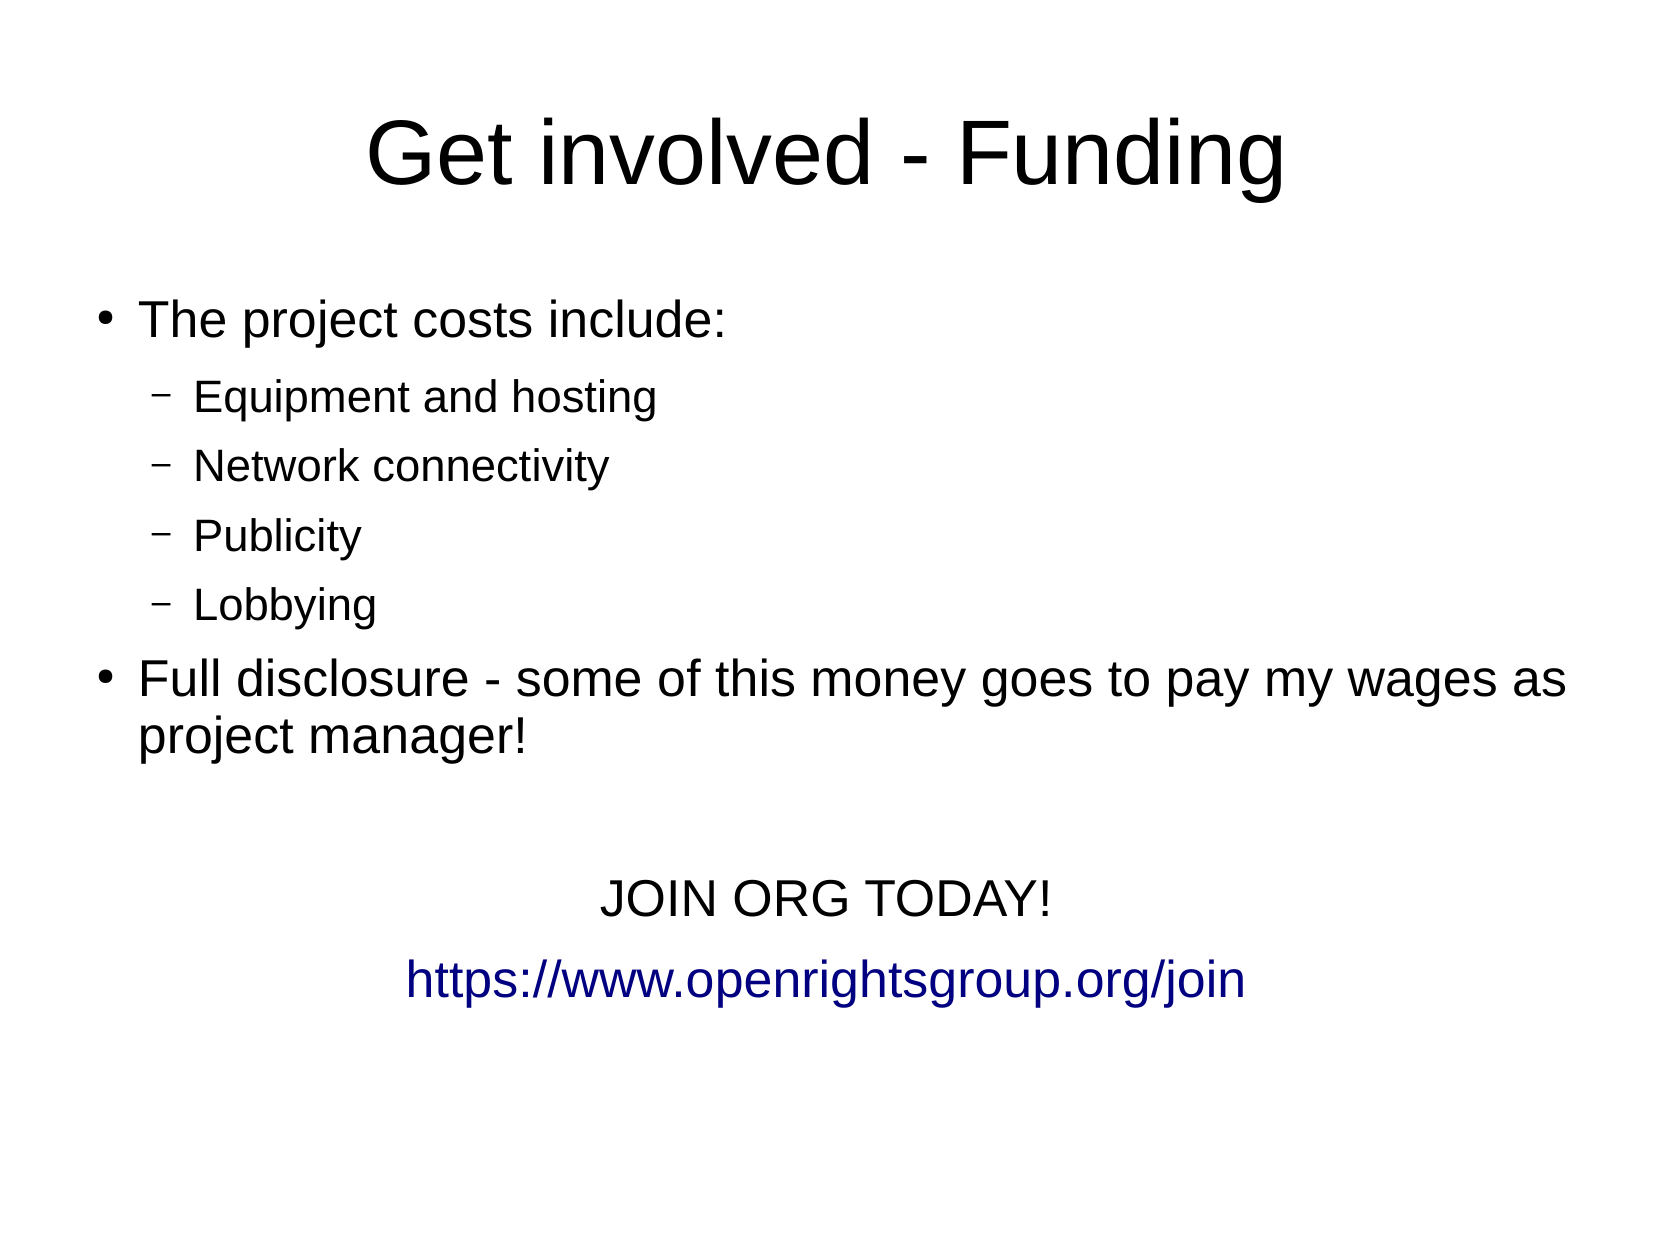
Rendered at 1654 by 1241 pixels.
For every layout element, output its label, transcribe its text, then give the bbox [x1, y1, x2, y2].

list The project costs include: Equipment and hosting Network connectivity Publicity Lobbying Full disclosure - some of this money goes to pay my wages as project manager! JOIN ORG TODAY! https://www.openrightsgroup.org/join [82, 290, 1571, 1010]
title Get involved - Funding [82, 49, 1571, 257]
